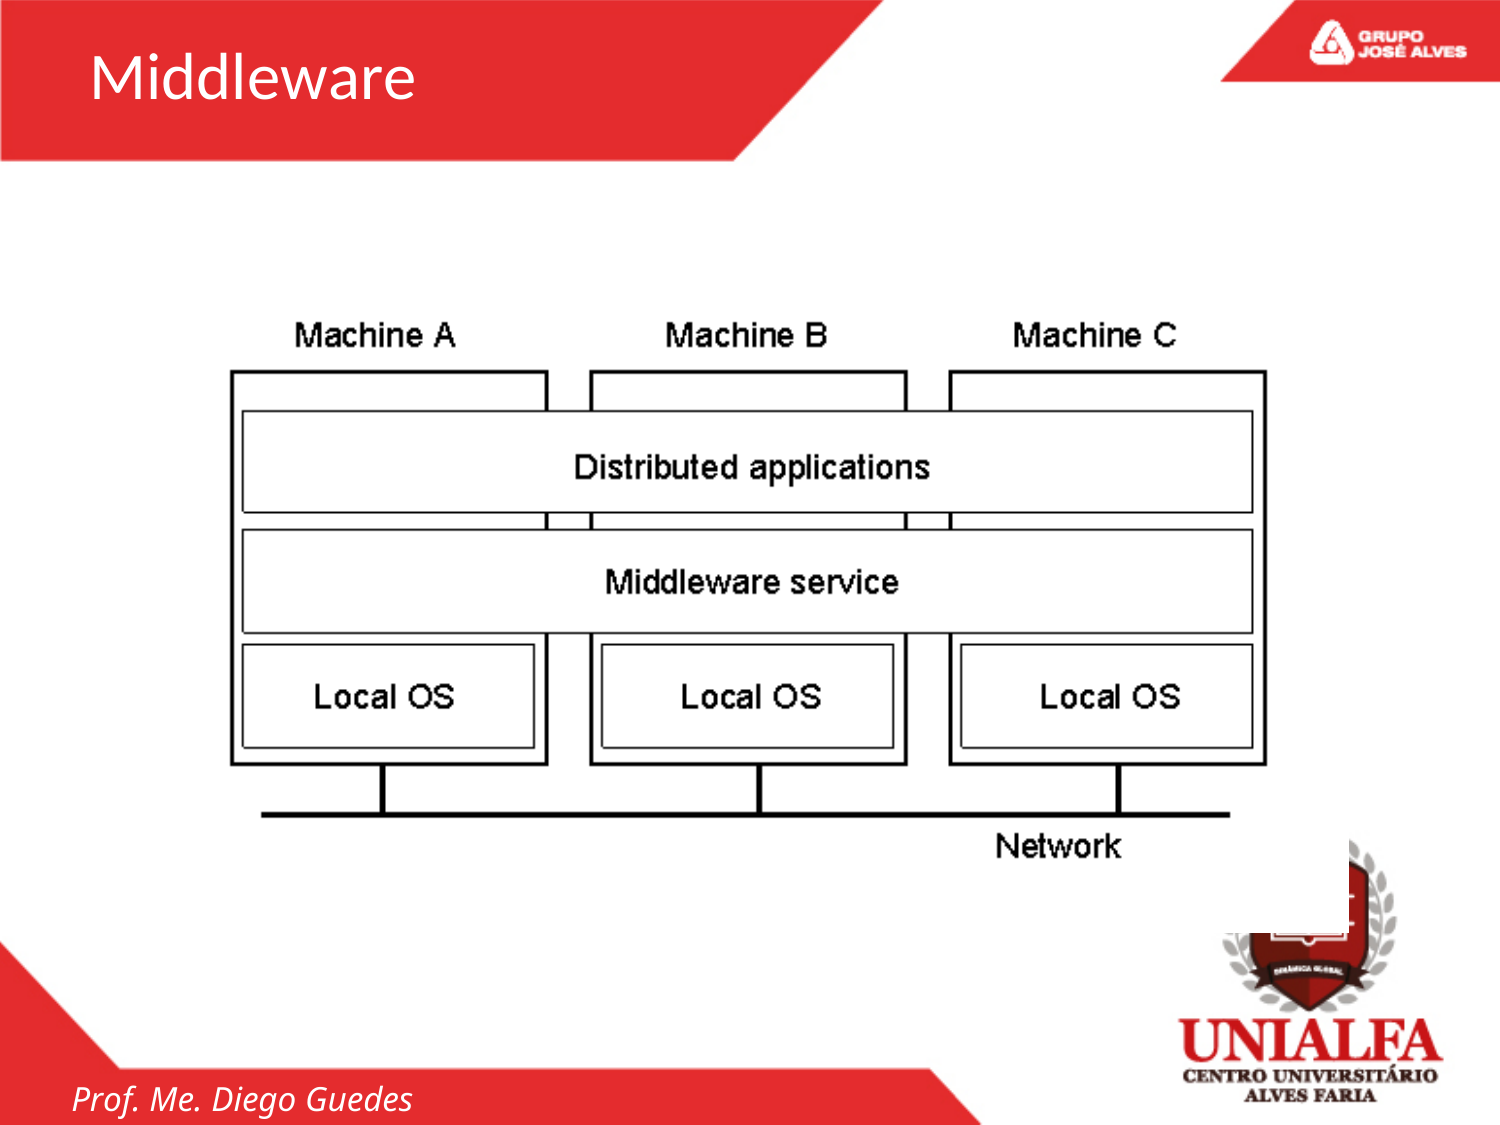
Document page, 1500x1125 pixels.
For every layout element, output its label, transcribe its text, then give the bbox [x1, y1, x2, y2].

text_box Prof. Me. Diego Guedes [56, 1070, 711, 1125]
text_box Middleware [74, 25, 730, 121]
picture [0, 0, 1500, 1125]
